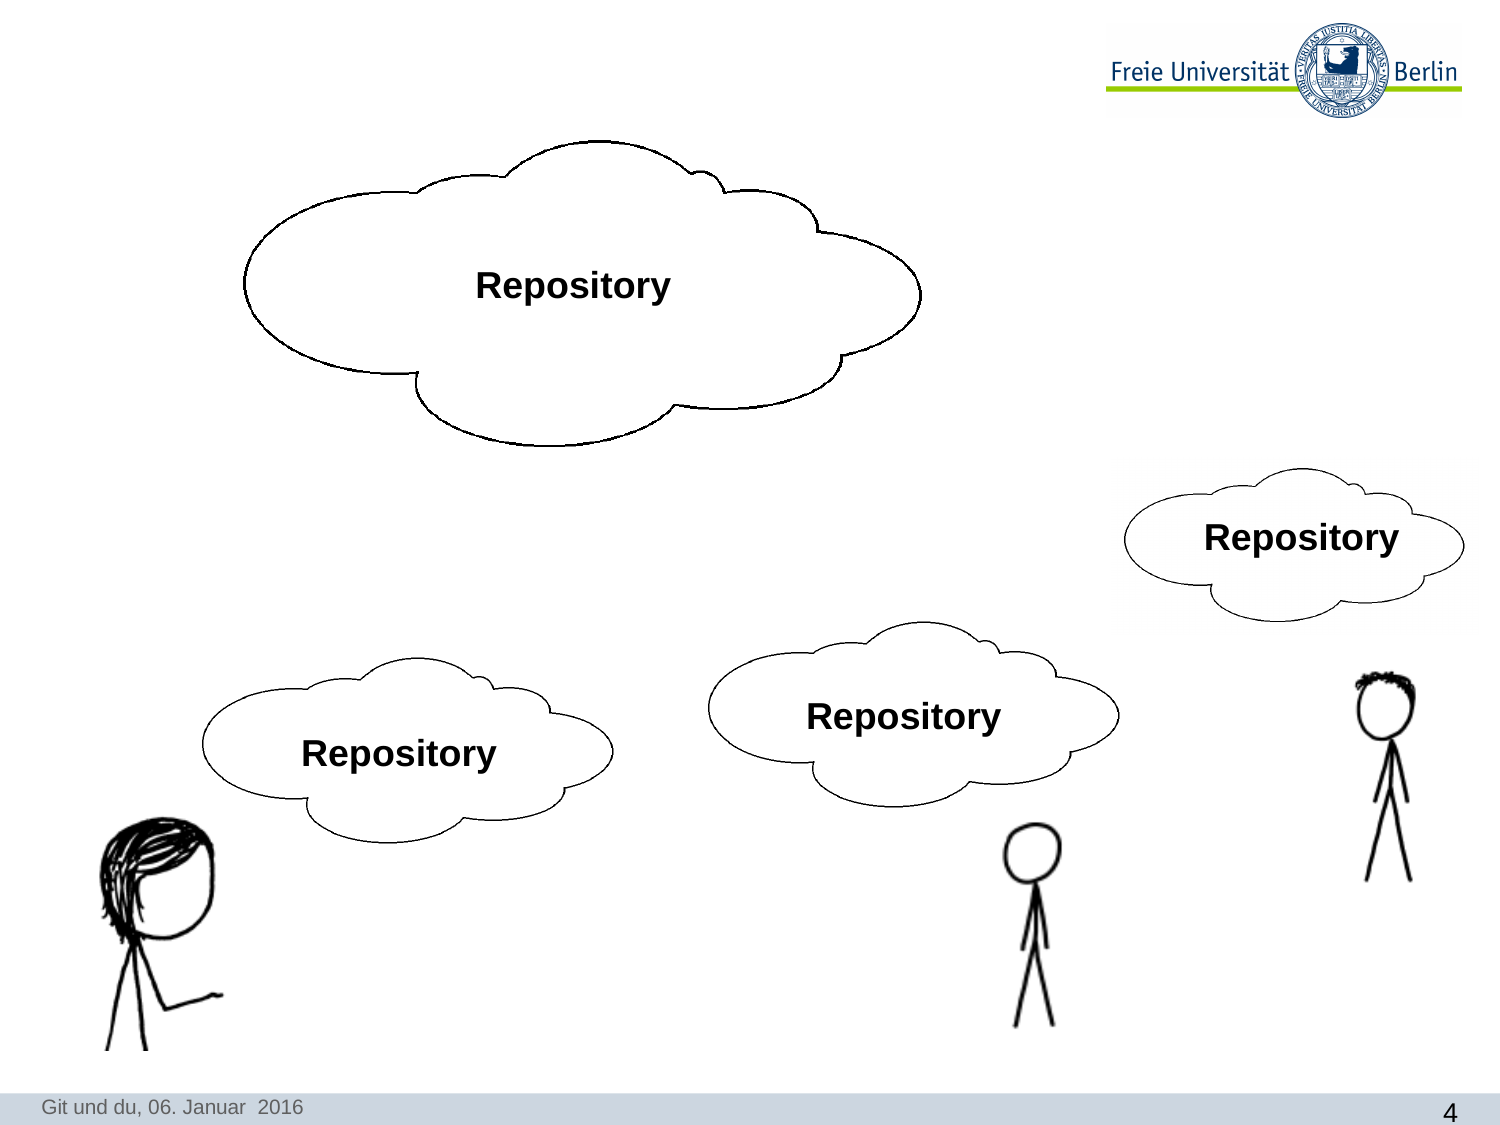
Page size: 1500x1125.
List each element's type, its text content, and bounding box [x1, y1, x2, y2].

picture [217, 118, 951, 473]
picture [1348, 664, 1427, 892]
list Repository [806, 695, 1049, 752]
list Repository [475, 263, 719, 320]
picture [1106, 23, 1462, 118]
list Repository [301, 731, 545, 788]
picture [692, 457, 1479, 1033]
picture [81, 644, 631, 1051]
list Repository [1204, 515, 1447, 572]
